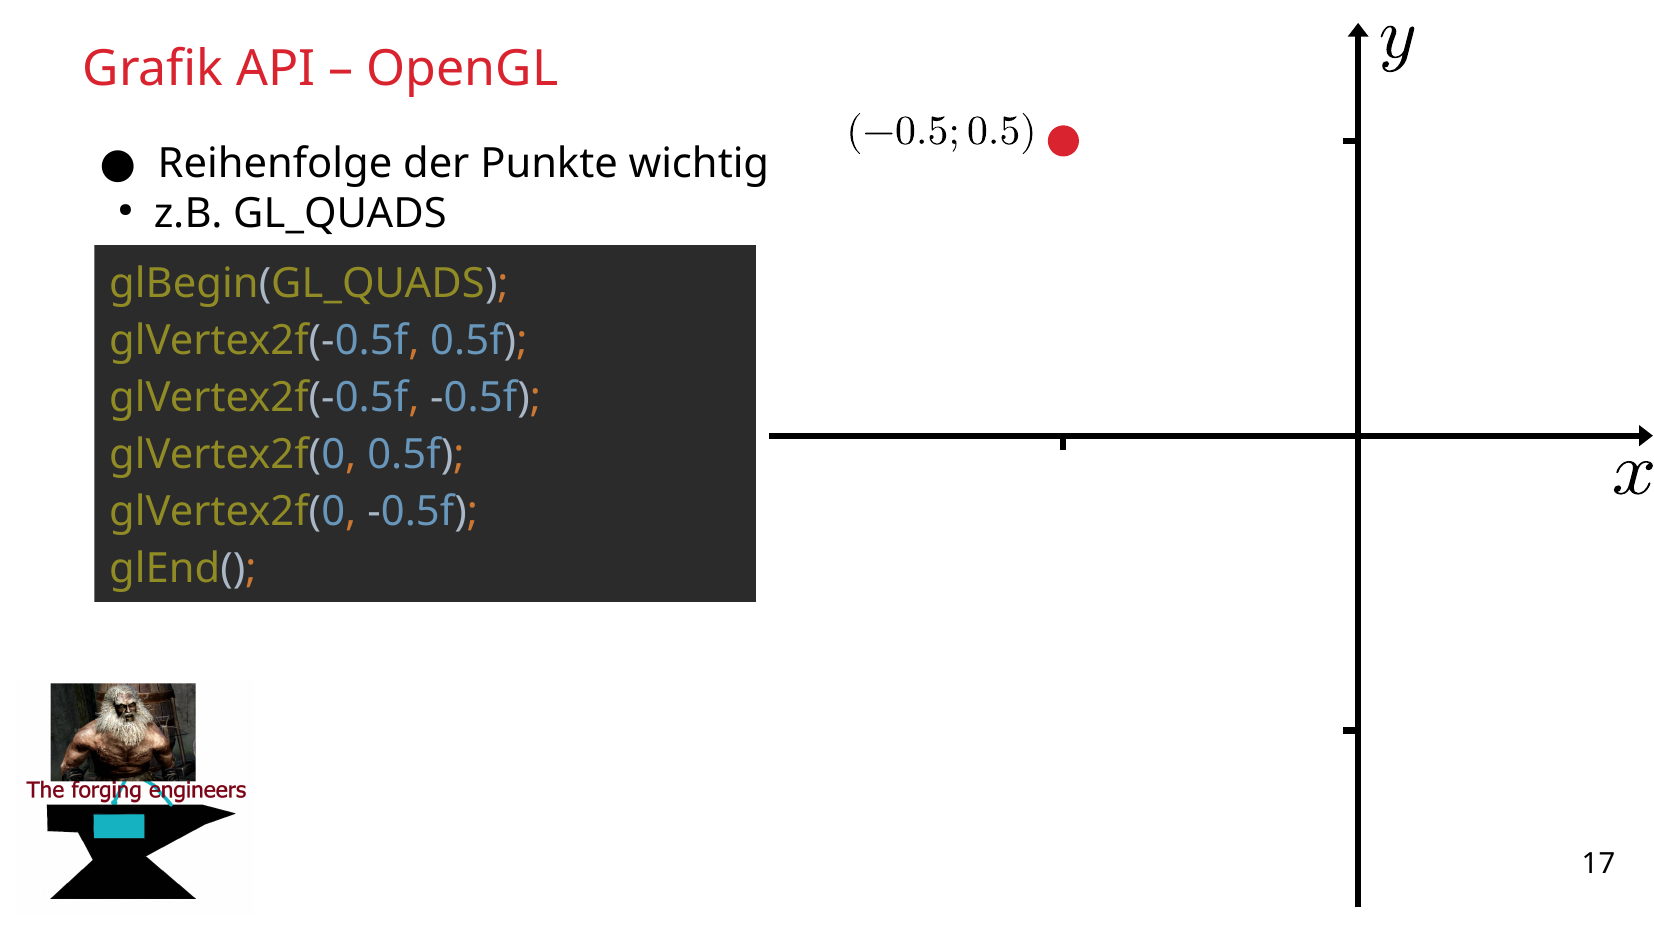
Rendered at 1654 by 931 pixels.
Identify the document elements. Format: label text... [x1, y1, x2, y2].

text_box Reihenfolge der Punkte wichtig z.B. GL_QUADS [82, 135, 767, 237]
picture [767, 22, 1654, 909]
picture [17, 679, 254, 916]
text_box glBegin(GL_QUADS); glVertex2f(-0.5f, 0.5f); glVertex2f(-0.5f, -0.5f); glVertex2f(0, 0.5f); glVertex2f(0, -0.5f); glEnd(); [94, 245, 756, 544]
title Grafik API – OpenGL [82, 37, 767, 95]
